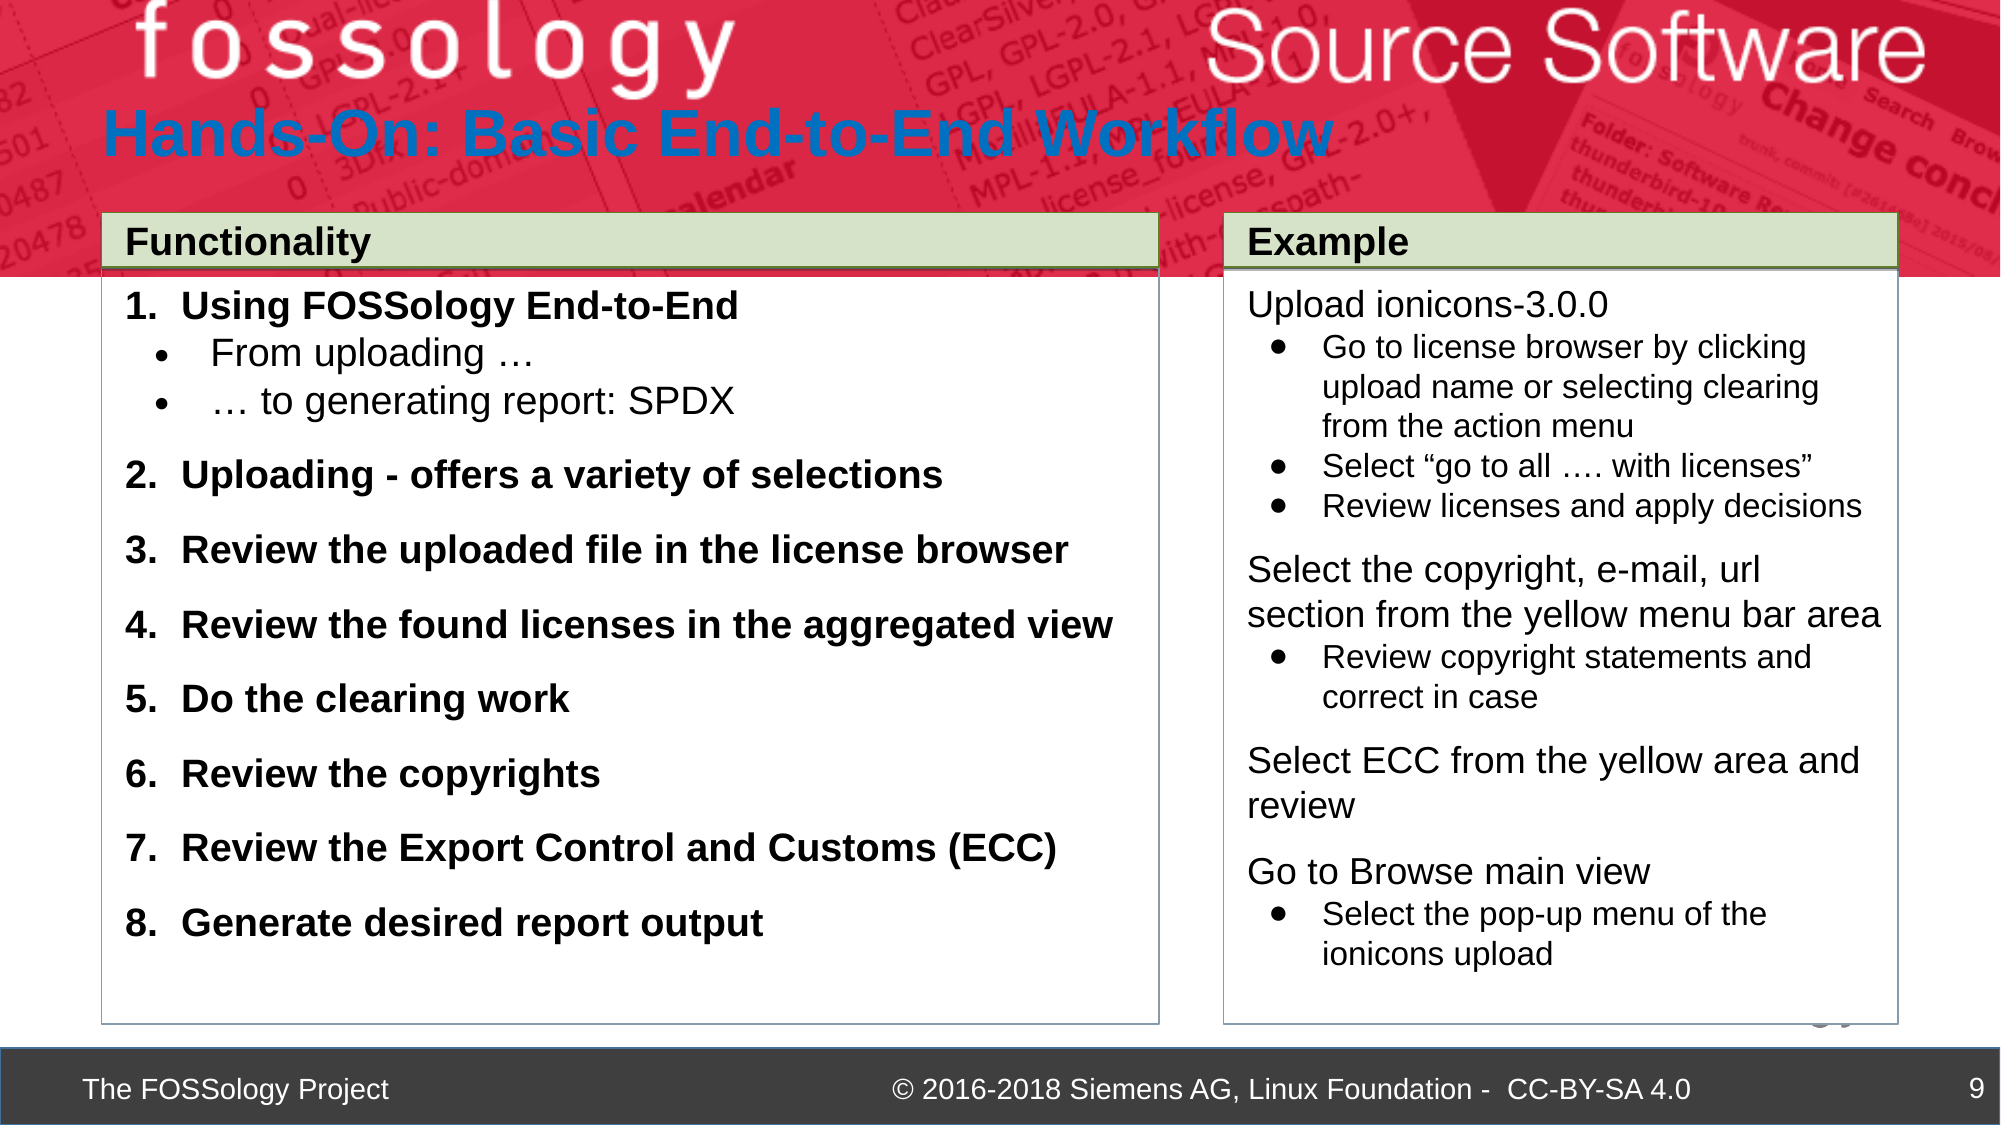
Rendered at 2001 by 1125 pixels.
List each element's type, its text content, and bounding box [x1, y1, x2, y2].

picture [0, 0, 2001, 277]
text_box Using FOSSology End-to-End From uploading … … to generating report: SPDX Uploading - offers a variety of selections Review the uploaded file in the license browser Review the found licenses in the aggregated view Do the clearing work Review the copyrights Review the Export Control and Customs (ECC) Generate desired report output [101, 268, 1159, 1024]
text_box Functionality [101, 212, 1159, 267]
text_box Example [1223, 212, 1898, 267]
text_box Upload ionicons-3.0.0 Go to license browser by clicking upload name or selecting clearing from the action menu Select “go to all …. with licenses” Review licenses and apply decisions Select the copyright, e-mail, url section from the yellow menu bar area Review copyright statements and correct in case Select ECC from the yellow area and review Go to Browse main view Select the pop-up menu of the ionicons upload [1223, 268, 1898, 1024]
text_box Hands-On: Basic End-to-End Workflow [0, 0, 2000, 208]
picture [1621, 1024, 1863, 1031]
